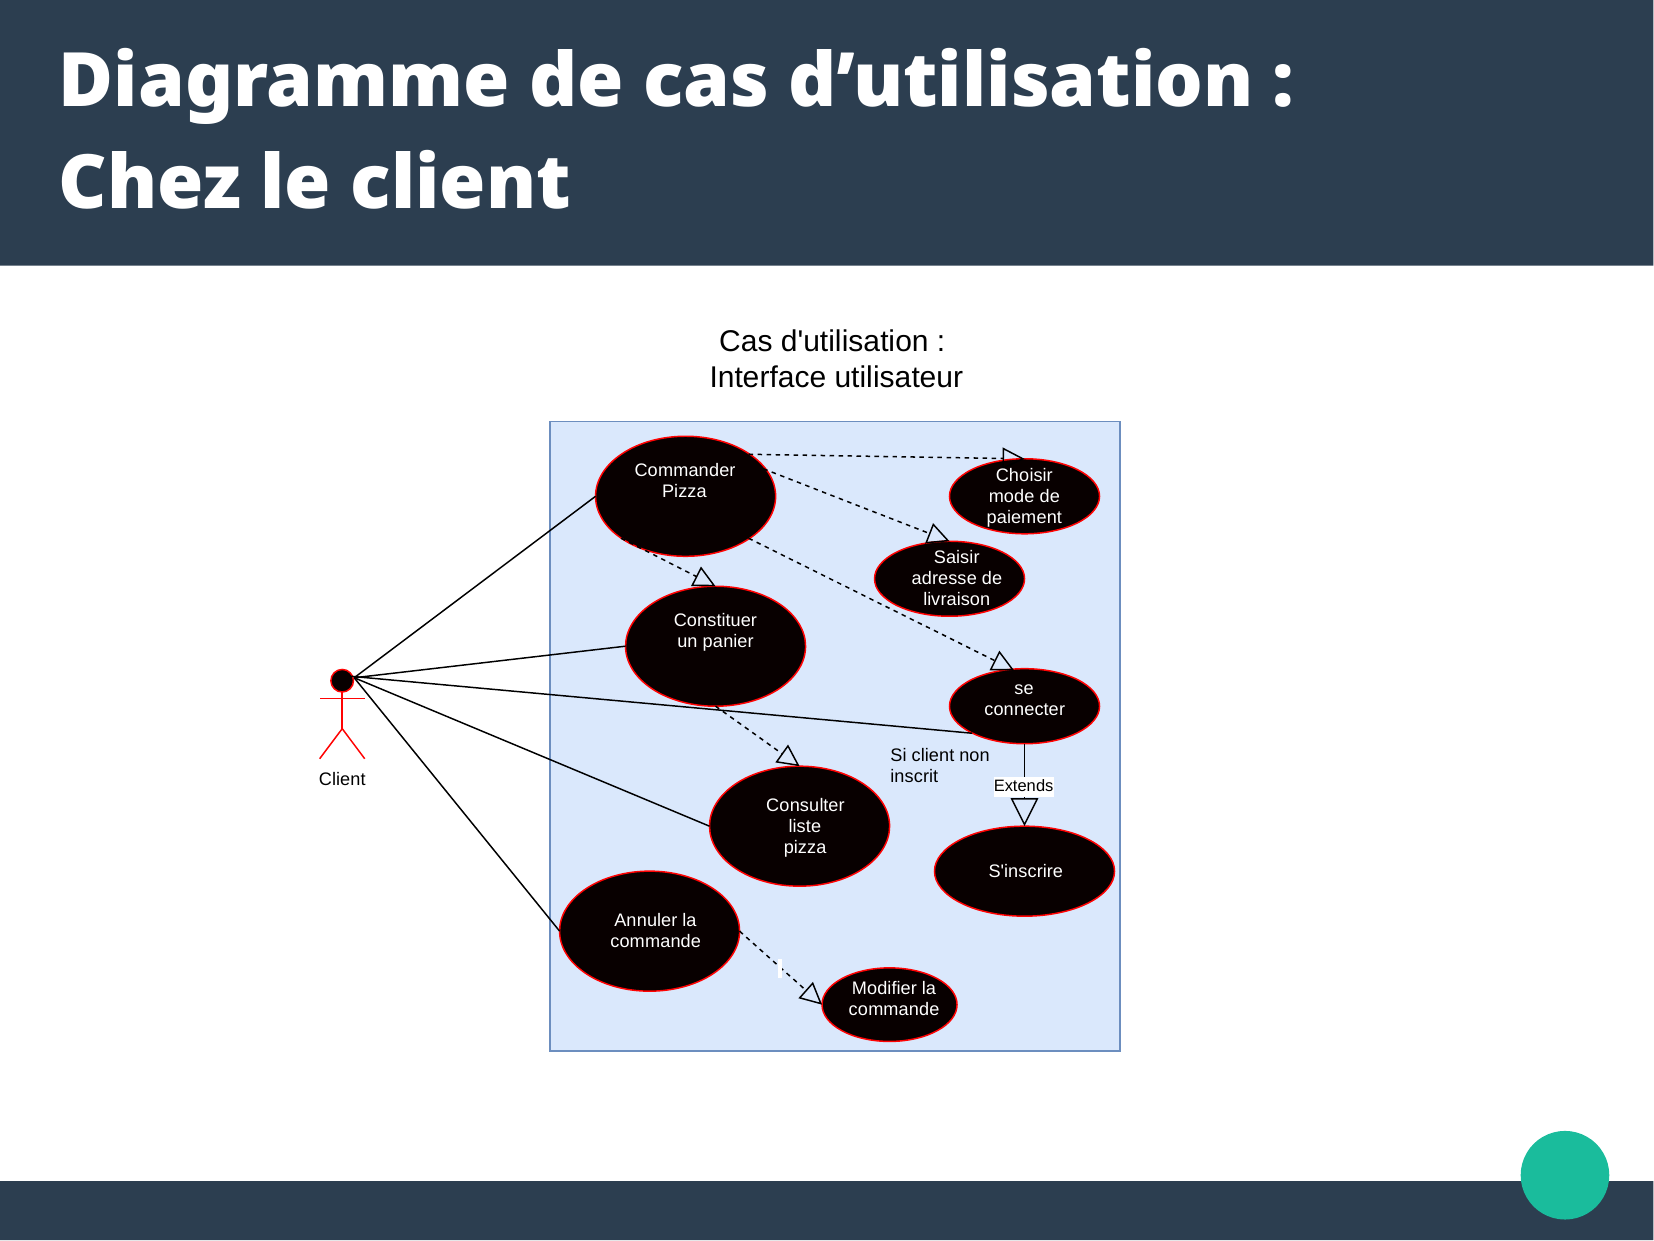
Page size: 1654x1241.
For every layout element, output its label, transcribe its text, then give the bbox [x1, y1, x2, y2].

text_box Commander [634, 460, 736, 484]
text_box Modiﬁer la [851, 977, 937, 998]
text_box [561, 872, 738, 990]
text_box Cas d'utilisation : [719, 324, 954, 360]
text_box liste [788, 815, 822, 836]
text_box Annuler la [614, 910, 697, 931]
text_box livraison [923, 589, 991, 613]
text_box [993, 655, 1009, 668]
text_box Constituer [673, 610, 758, 634]
text_box [936, 827, 1113, 915]
text_box commande [610, 931, 702, 955]
text_box Choisir [995, 464, 1053, 485]
text_box [332, 671, 352, 691]
text_box Pizza [662, 481, 708, 505]
text_box mode de [988, 485, 1061, 506]
text_box [695, 571, 711, 584]
title Diagramme de cas d’utilisation : Chez le client [59, 40, 1595, 216]
text_box Interface utilisateur [709, 360, 964, 399]
text_box inscrit [890, 766, 939, 790]
text_box connecter [984, 698, 1066, 722]
text_box [1014, 800, 1035, 821]
text_box Consulter [766, 794, 845, 818]
text_box Si client non [890, 745, 991, 769]
text_box adresse de [911, 568, 1003, 592]
text_box [551, 422, 1119, 1050]
text_box [779, 749, 795, 763]
text_box commande [848, 998, 940, 1022]
text_box S'inscrire [988, 860, 1064, 884]
text_box se [1014, 677, 1034, 698]
text_box [551, 648, 692, 706]
text_box [711, 767, 888, 885]
text_box paiement [986, 506, 1063, 530]
text_box Client [318, 769, 366, 793]
text_box [951, 670, 1098, 742]
text_box Extends [993, 776, 1054, 798]
text_box pizza [783, 836, 827, 860]
text_box Saisir [933, 547, 980, 568]
text_box un panier [677, 631, 754, 655]
